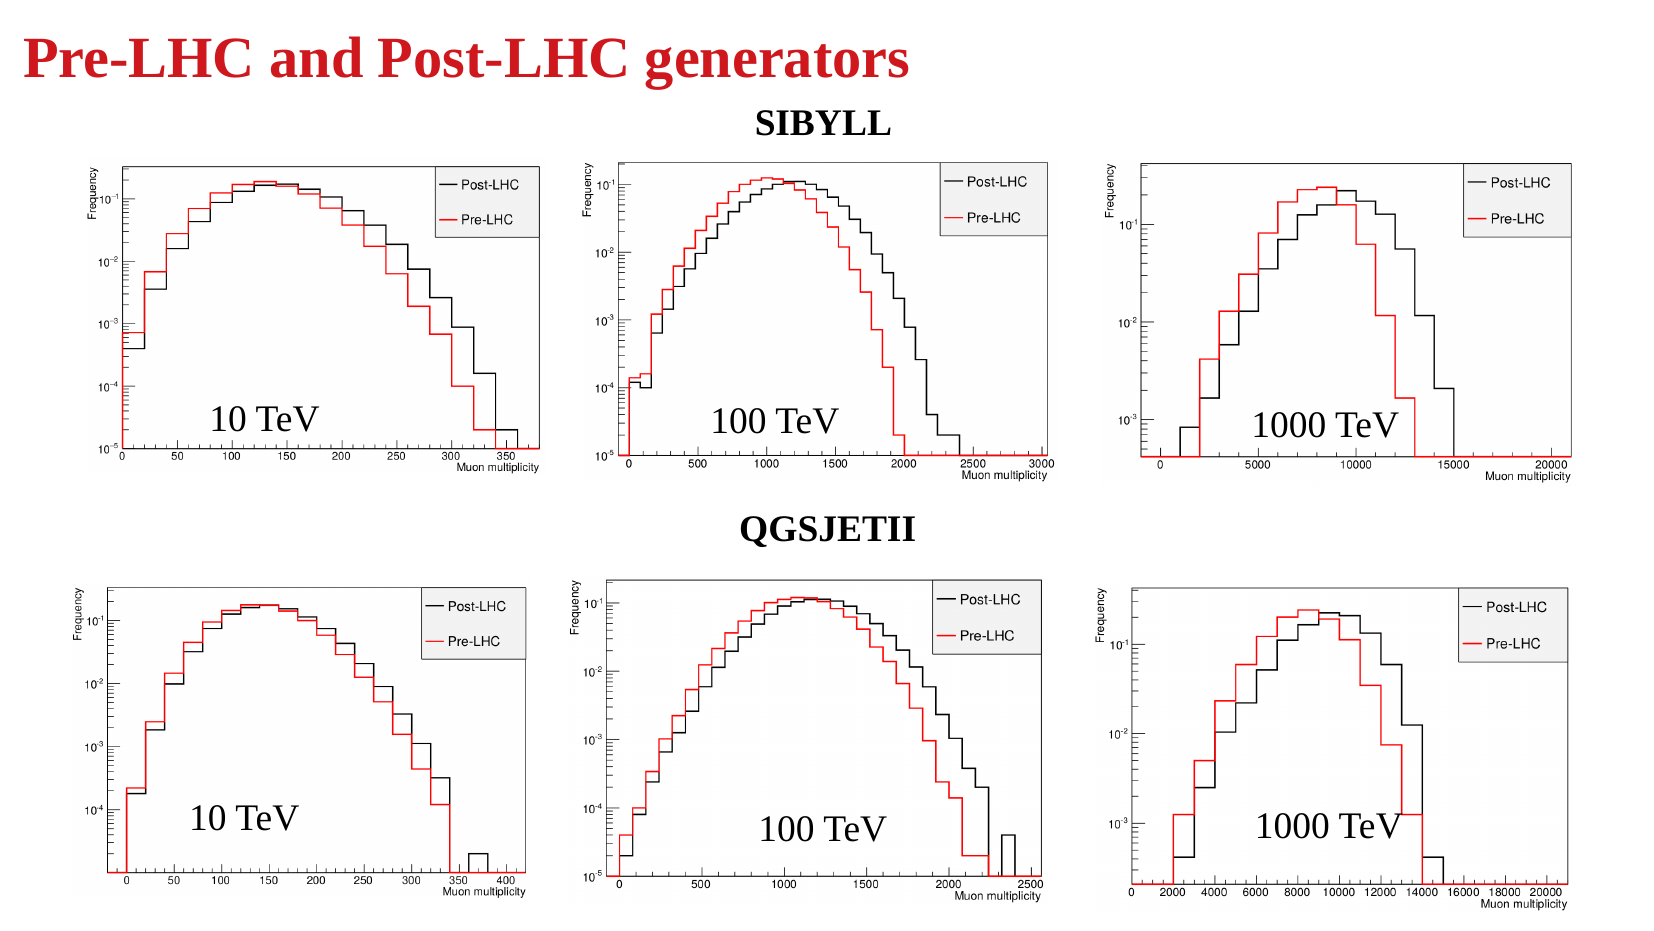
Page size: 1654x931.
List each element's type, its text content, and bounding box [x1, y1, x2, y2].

text_box QGSJETII [724, 501, 988, 574]
text_box SIBYLL [739, 94, 907, 152]
title Pre-LHC and Post-LHC generators [23, 0, 1654, 123]
text_box 100 TeV [695, 392, 897, 492]
picture [1093, 580, 1573, 912]
text_box 10 TeV [174, 789, 315, 846]
picture [69, 578, 532, 899]
text_box 1000 TeV [1240, 798, 1418, 855]
text_box 100 TeV [743, 800, 903, 858]
text_box 1000 TeV [1236, 396, 1462, 496]
picture [87, 156, 545, 475]
text_box 10 TeV [194, 390, 360, 448]
picture [1100, 158, 1579, 486]
picture [582, 159, 1058, 483]
picture [567, 574, 1048, 904]
